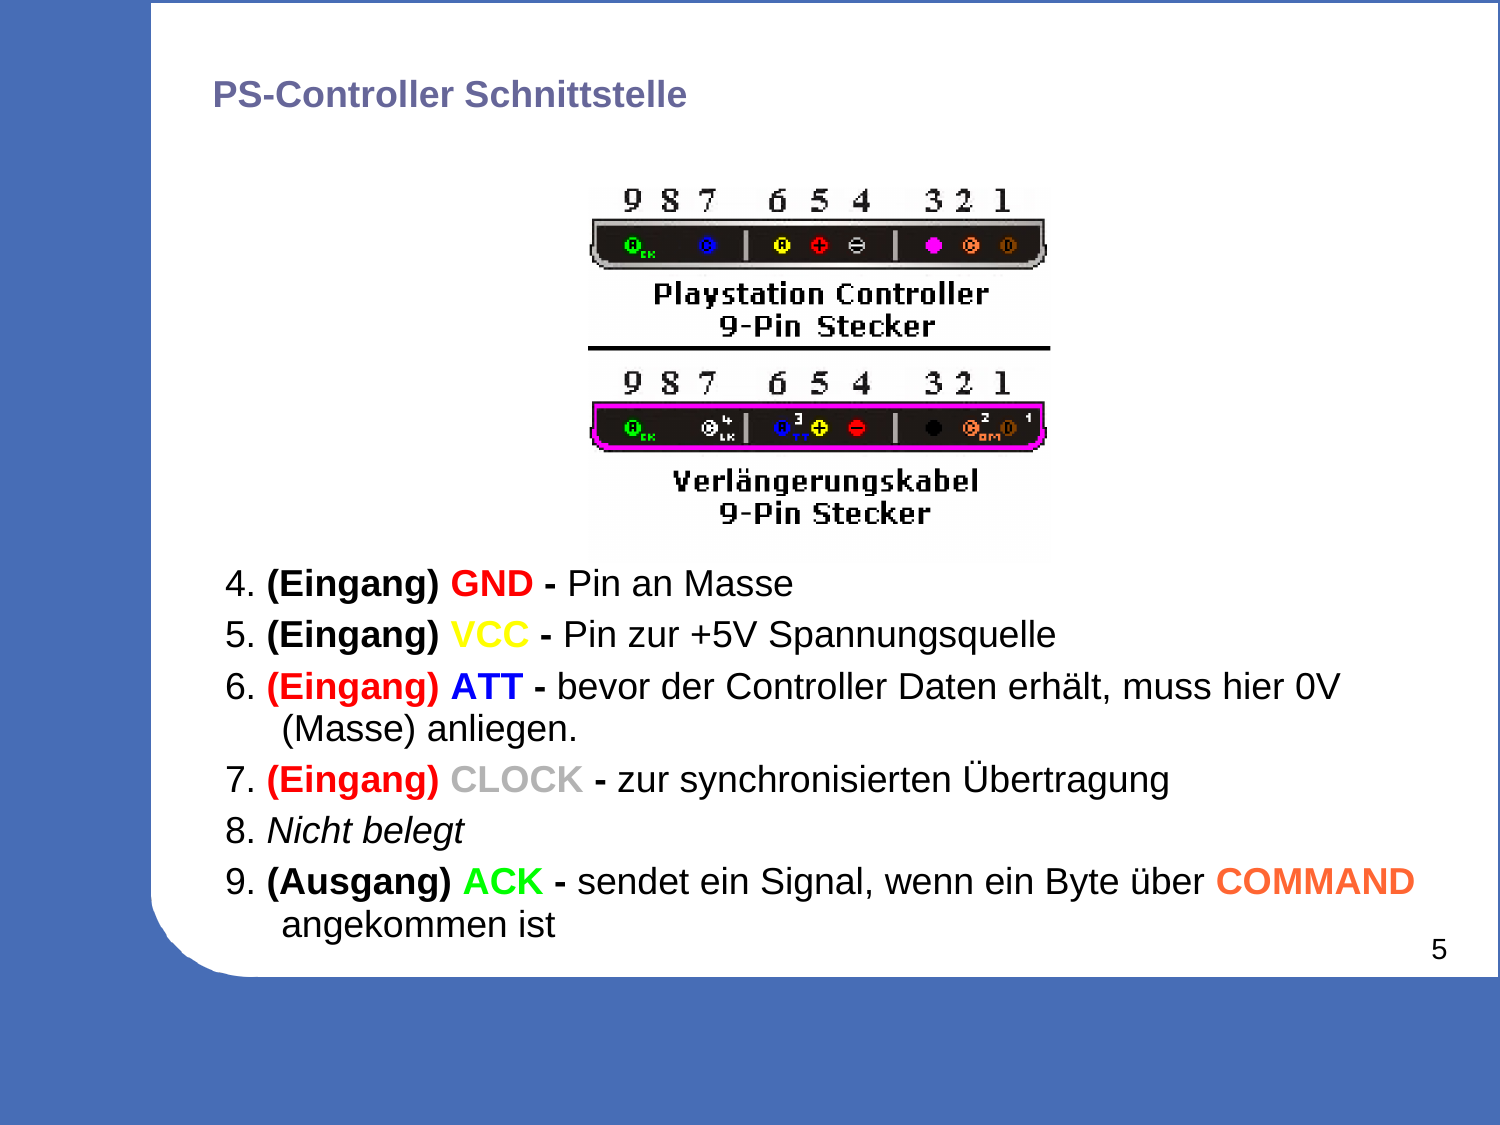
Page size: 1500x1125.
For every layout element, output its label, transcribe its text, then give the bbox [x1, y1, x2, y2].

list 4. (Eingang) GND - Pin an Masse 5. (Eingang) VCC - Pin zur +5V Spannungsquelle 6. (Eingang) ATT - bevor der Controller Daten erhält, muss hier 0V (Masse) anliegen. 7. (Eingang) CLOCK - zur synchronisierten Übertragung 8. Nicht belegt 9. (Ausgang) ACK - sendet ein Signal, wenn ein Byte über COMMAND angekommen ist [225, 562, 1460, 953]
picture [0, 0, 1500, 1125]
title PS-Controller Schnittstelle [212, 32, 1447, 156]
